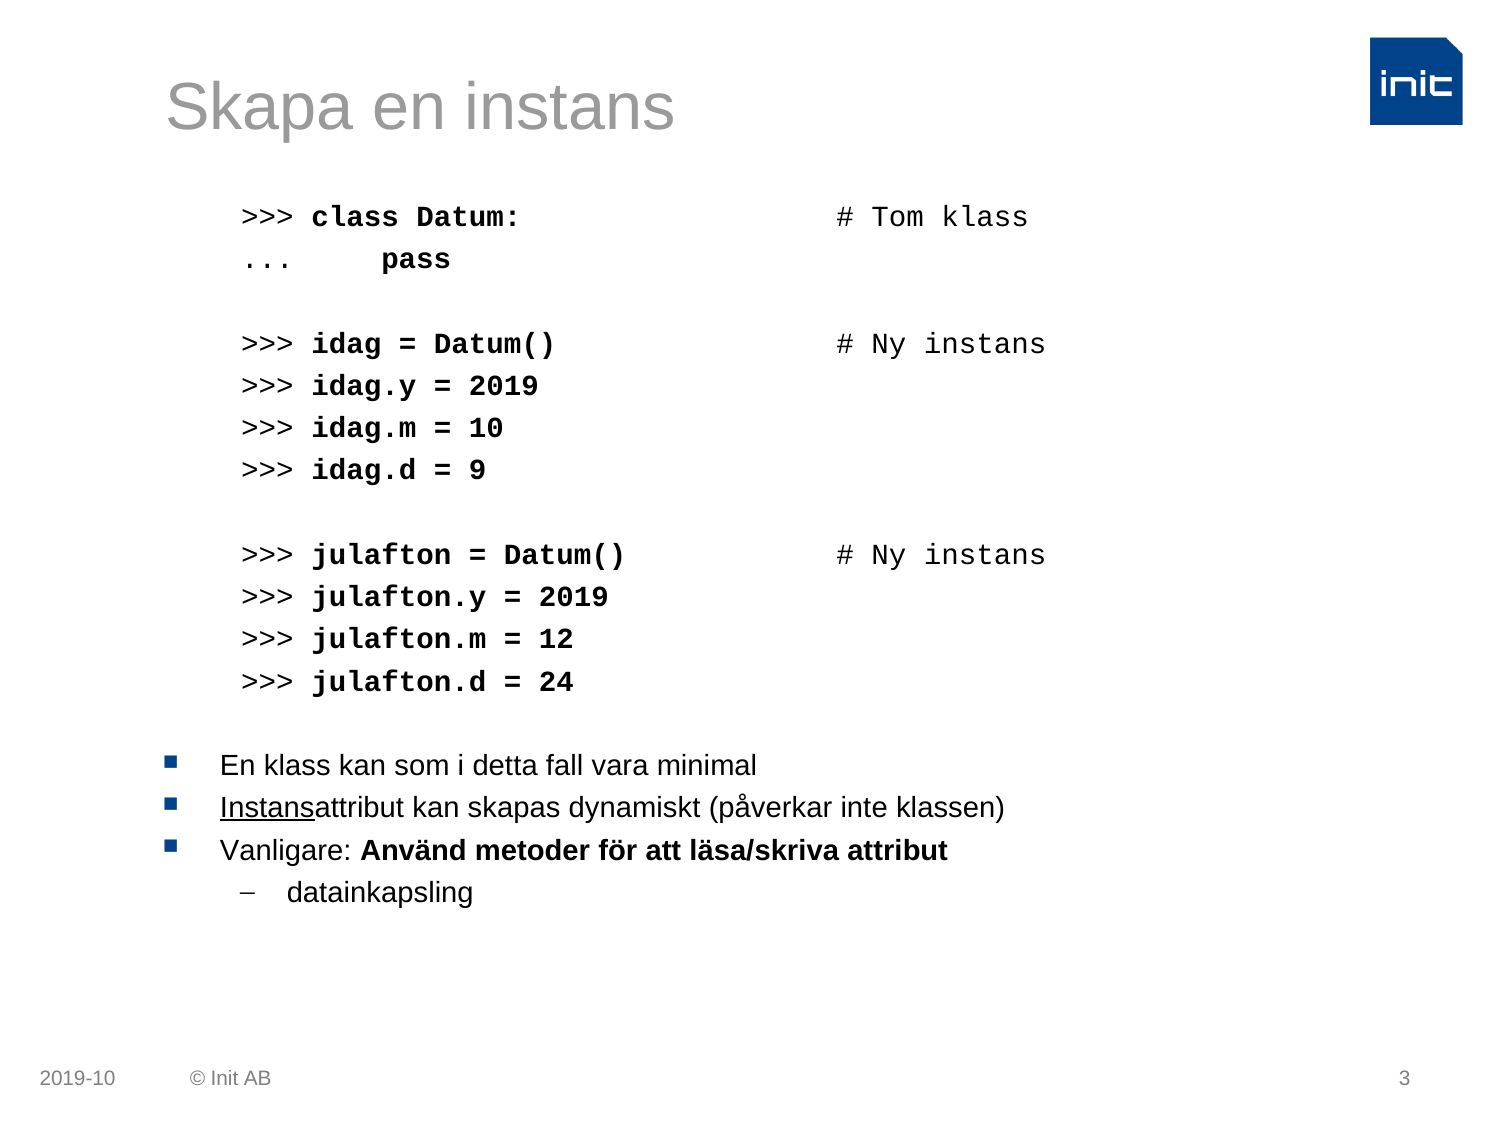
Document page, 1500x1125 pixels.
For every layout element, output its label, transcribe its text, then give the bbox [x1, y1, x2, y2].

text_box © Init AB [174, 1037, 1326, 1098]
text_box <nummer> [1350, 1037, 1426, 1098]
text_box >>> class Datum: # Tom klass ... pass >>> idag = Datum() # Ny instans >>> idag.y = 2019 >>> idag.m = 10 >>> idag.d = 9 >>> julafton = Datum() # Ny instans >>> julafton.y = 2019 >>> julafton.m = 12 >>> julafton.d = 24 En klass kan som i detta fall vara minimal Instansattribut kan skapas dynamiskt (påverkar inte klassen) Vanligare: Använd metoder för att läsa/skriva attribut datainkapsling [150, 189, 1351, 1001]
text_box 2019-10 [24, 1037, 151, 1098]
picture [1370, 37, 1463, 125]
text_box Skapa en instans [150, 0, 1351, 151]
